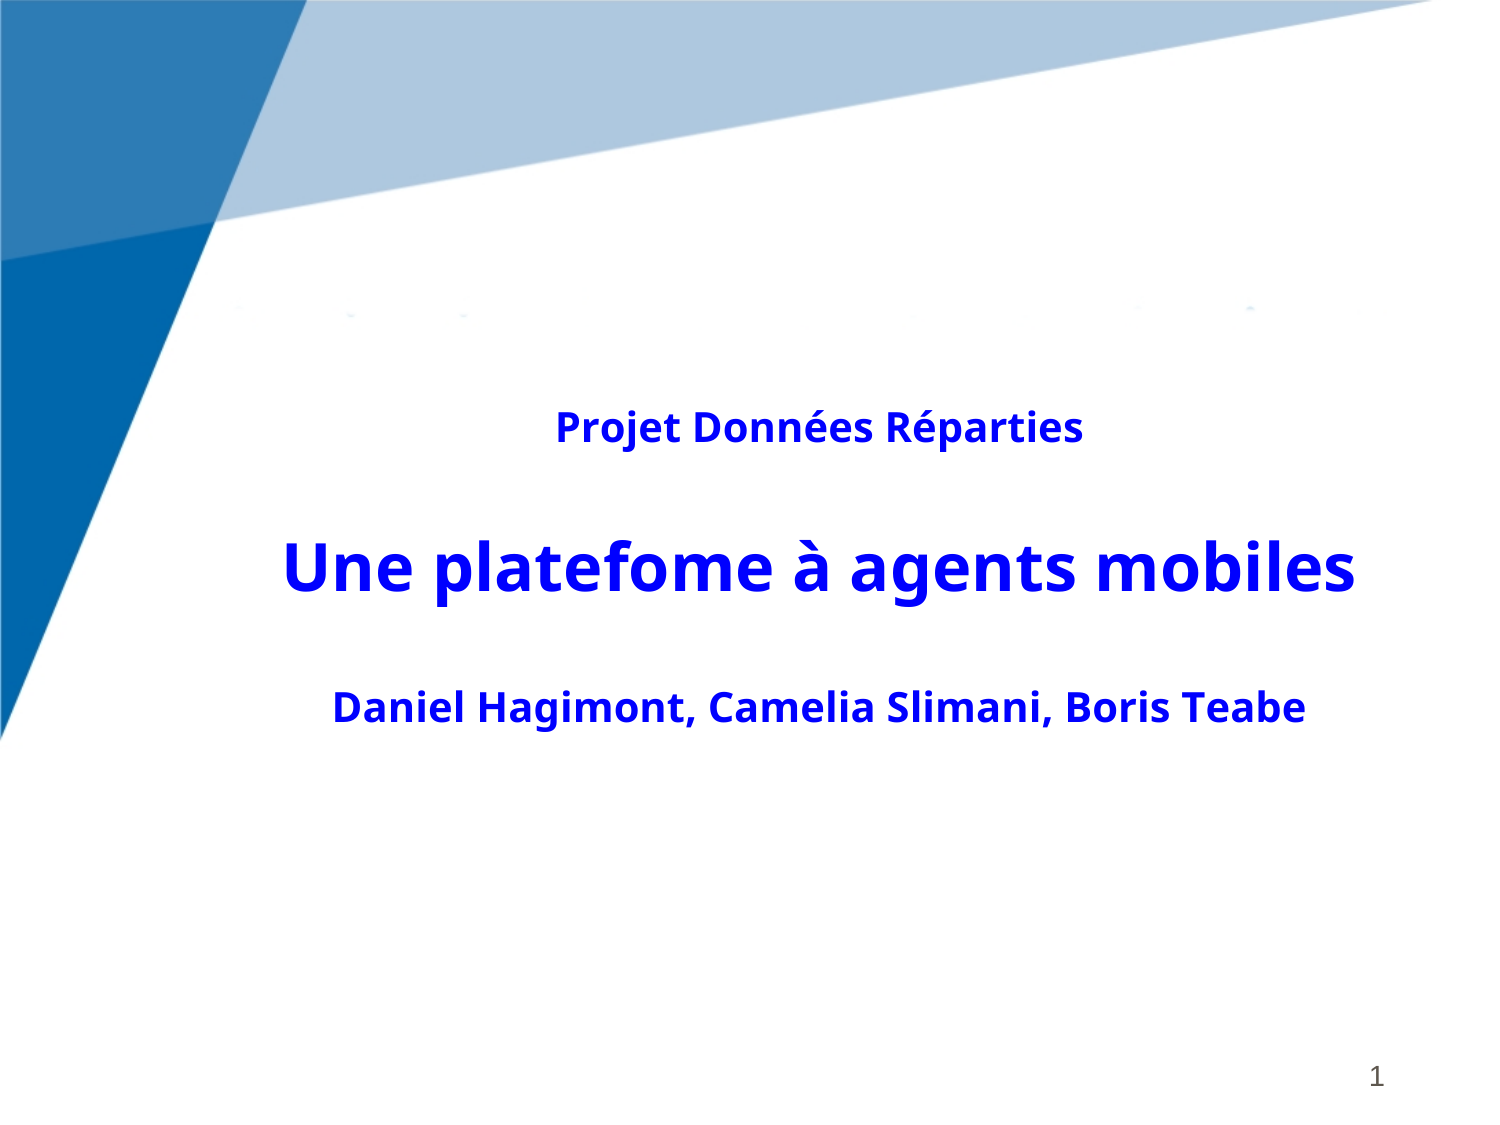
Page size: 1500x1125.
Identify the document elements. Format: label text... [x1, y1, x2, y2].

picture [0, 0, 1500, 842]
title Projet Données Réparties Une platefome à agents mobiles Daniel Hagimont, Camelia Slimani, Boris Teabe [152, 399, 1428, 795]
